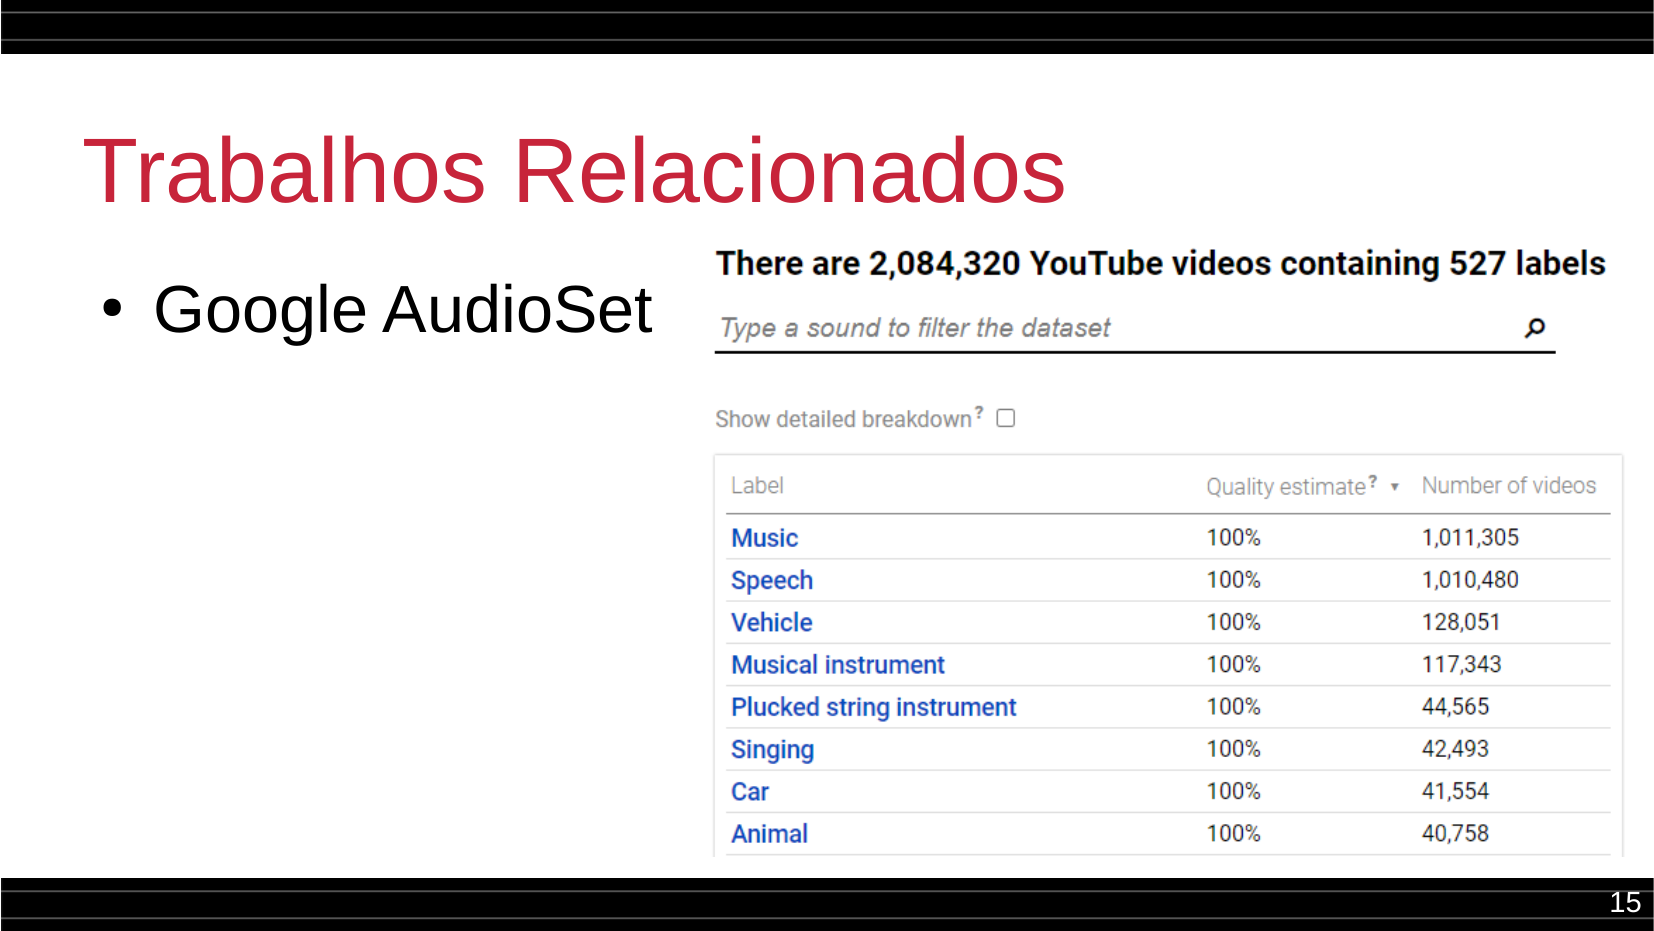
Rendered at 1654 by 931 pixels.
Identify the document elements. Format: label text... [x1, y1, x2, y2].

picture [1, 878, 1654, 931]
picture [1, 0, 1654, 54]
list Google AudioSet [82, 271, 708, 851]
picture [708, 230, 1625, 857]
title Trabalhos Relacionados [82, 92, 1571, 249]
